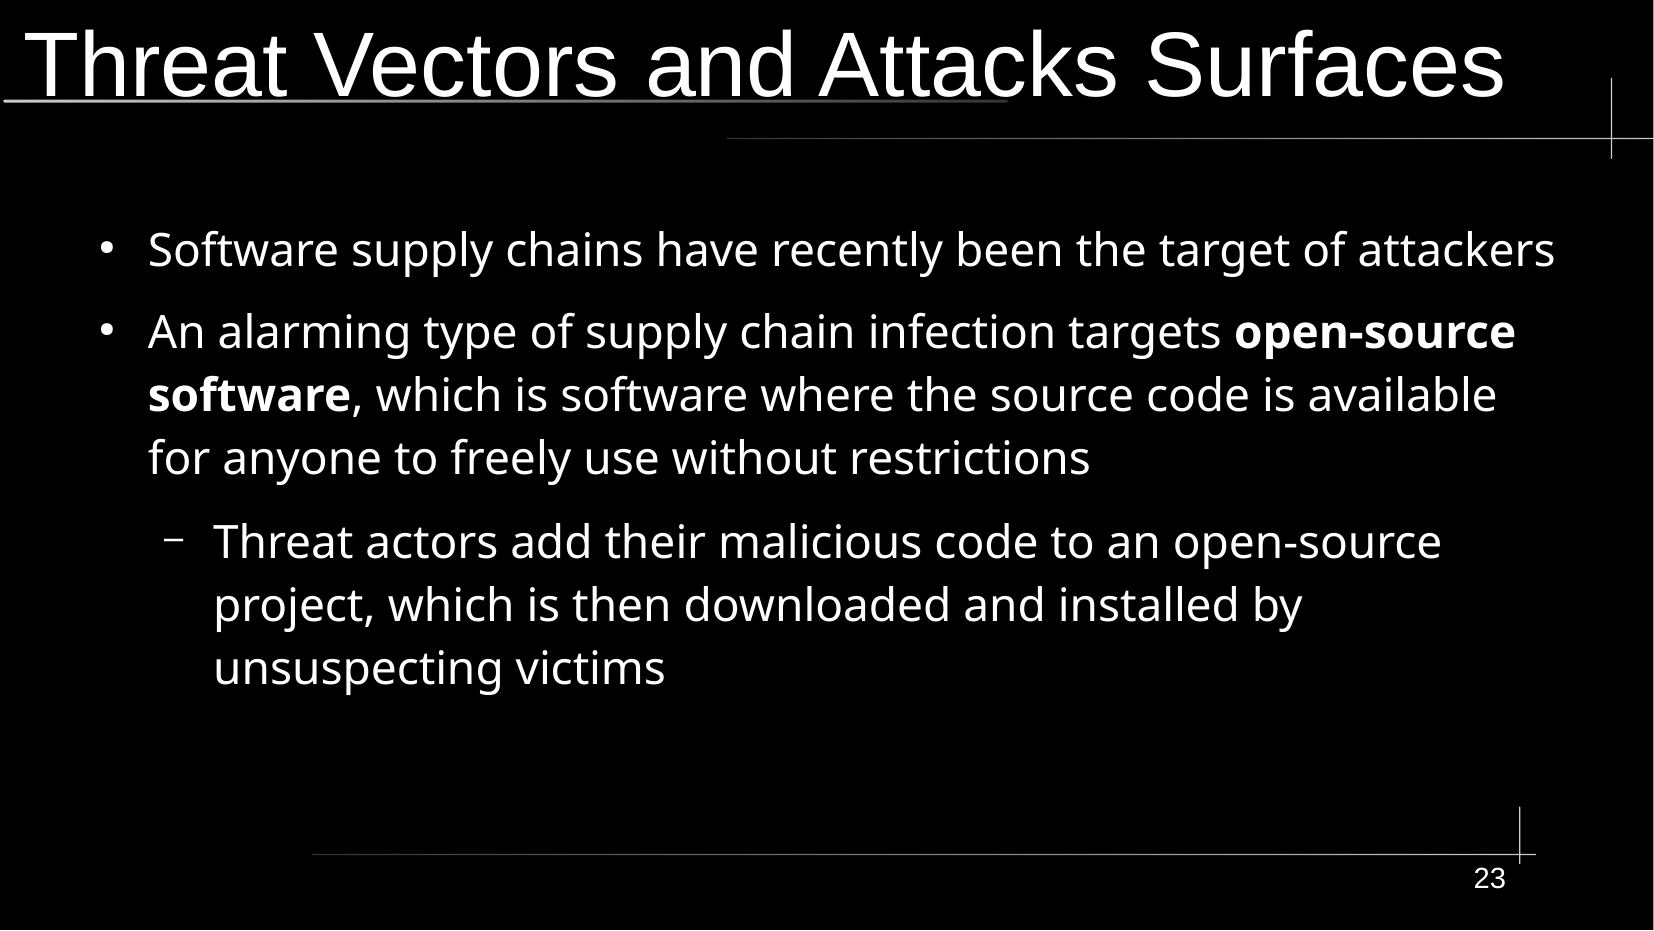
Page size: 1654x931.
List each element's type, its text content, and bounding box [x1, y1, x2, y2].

list Software supply chains have recently been the target of attackers An alarming type of supply chain infection targets open-source software, which is software where the source code is available for anyone to freely use without restrictions Threat actors add their malicious code to an open-source project, which is then downloaded and installed by unsuspecting victims [82, 217, 1571, 758]
title Threat Vectors and Attacks Surfaces [23, 11, 1589, 119]
